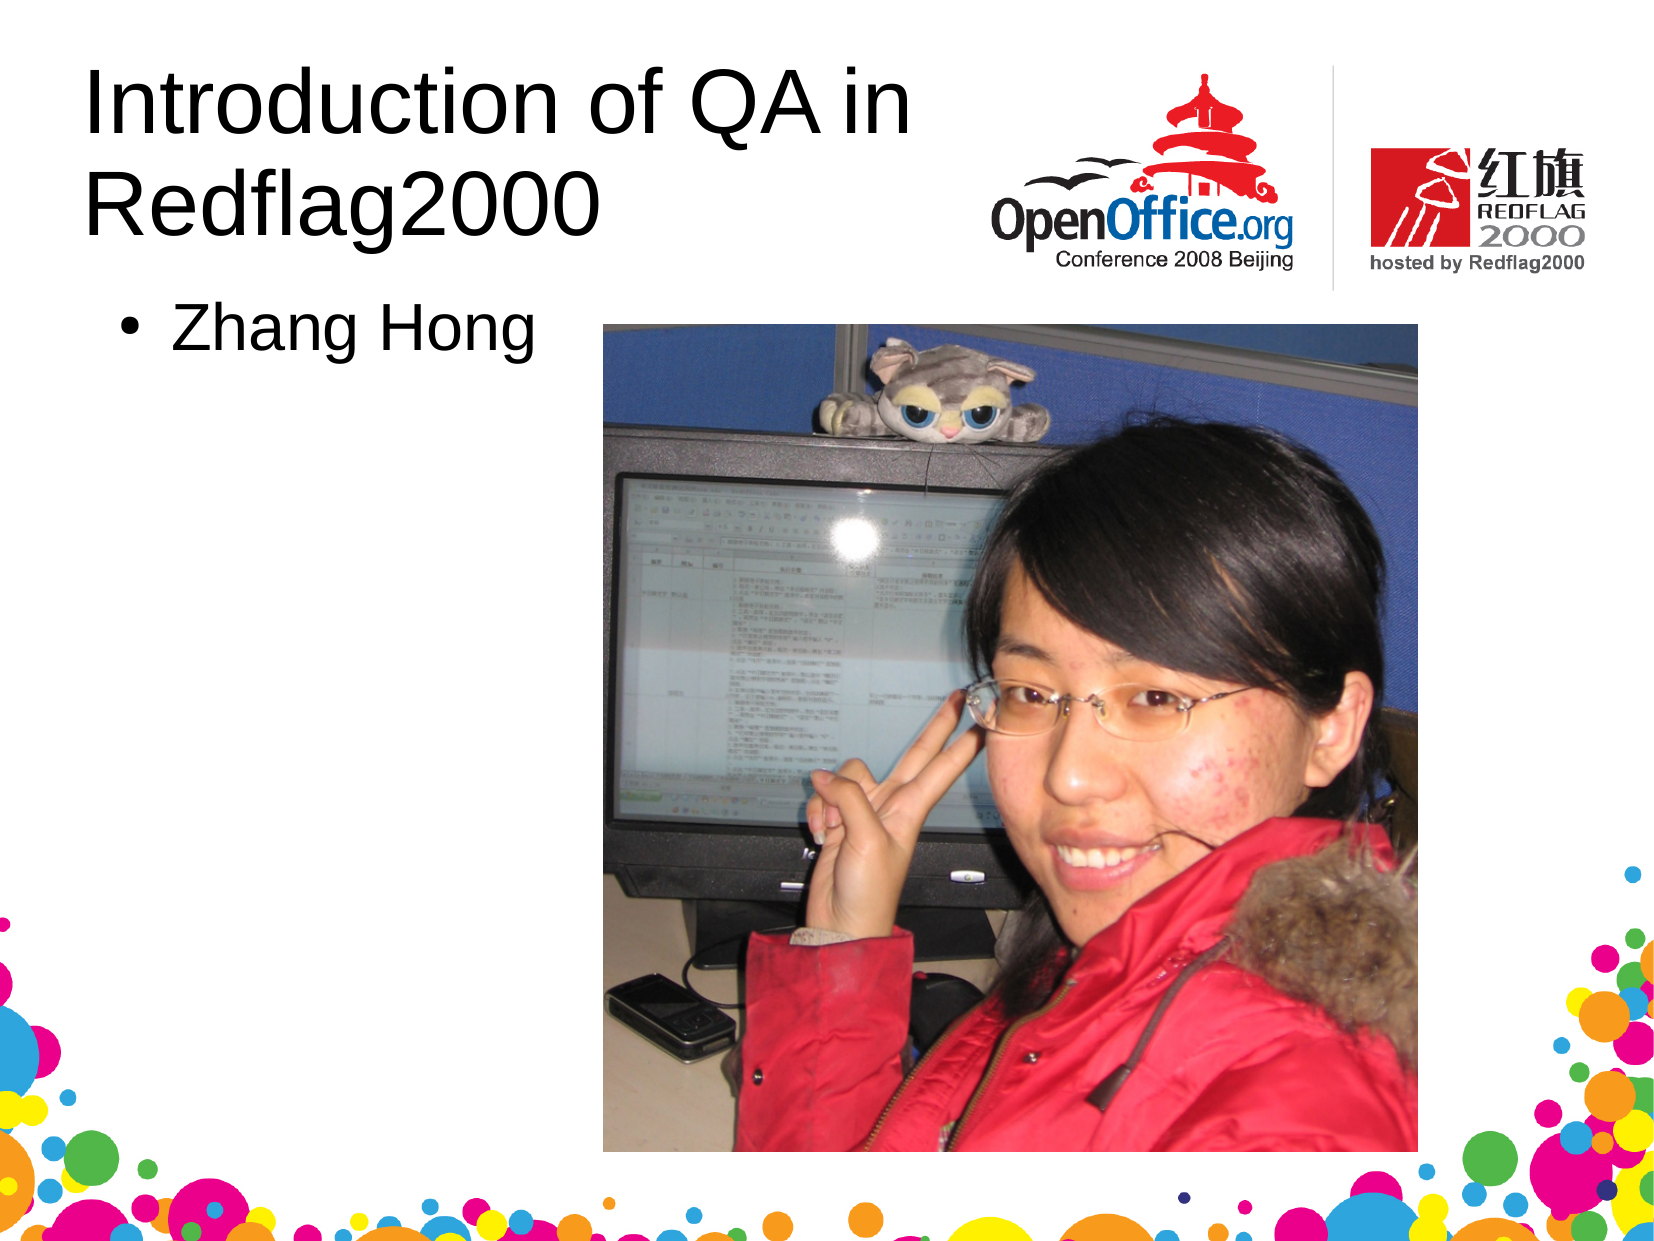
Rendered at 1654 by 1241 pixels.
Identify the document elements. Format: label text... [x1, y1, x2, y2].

list Zhang Hong [82, 290, 1571, 1109]
title Introduction of QA in Redflag2000 [82, 50, 1276, 256]
picture [0, 0, 1654, 1241]
